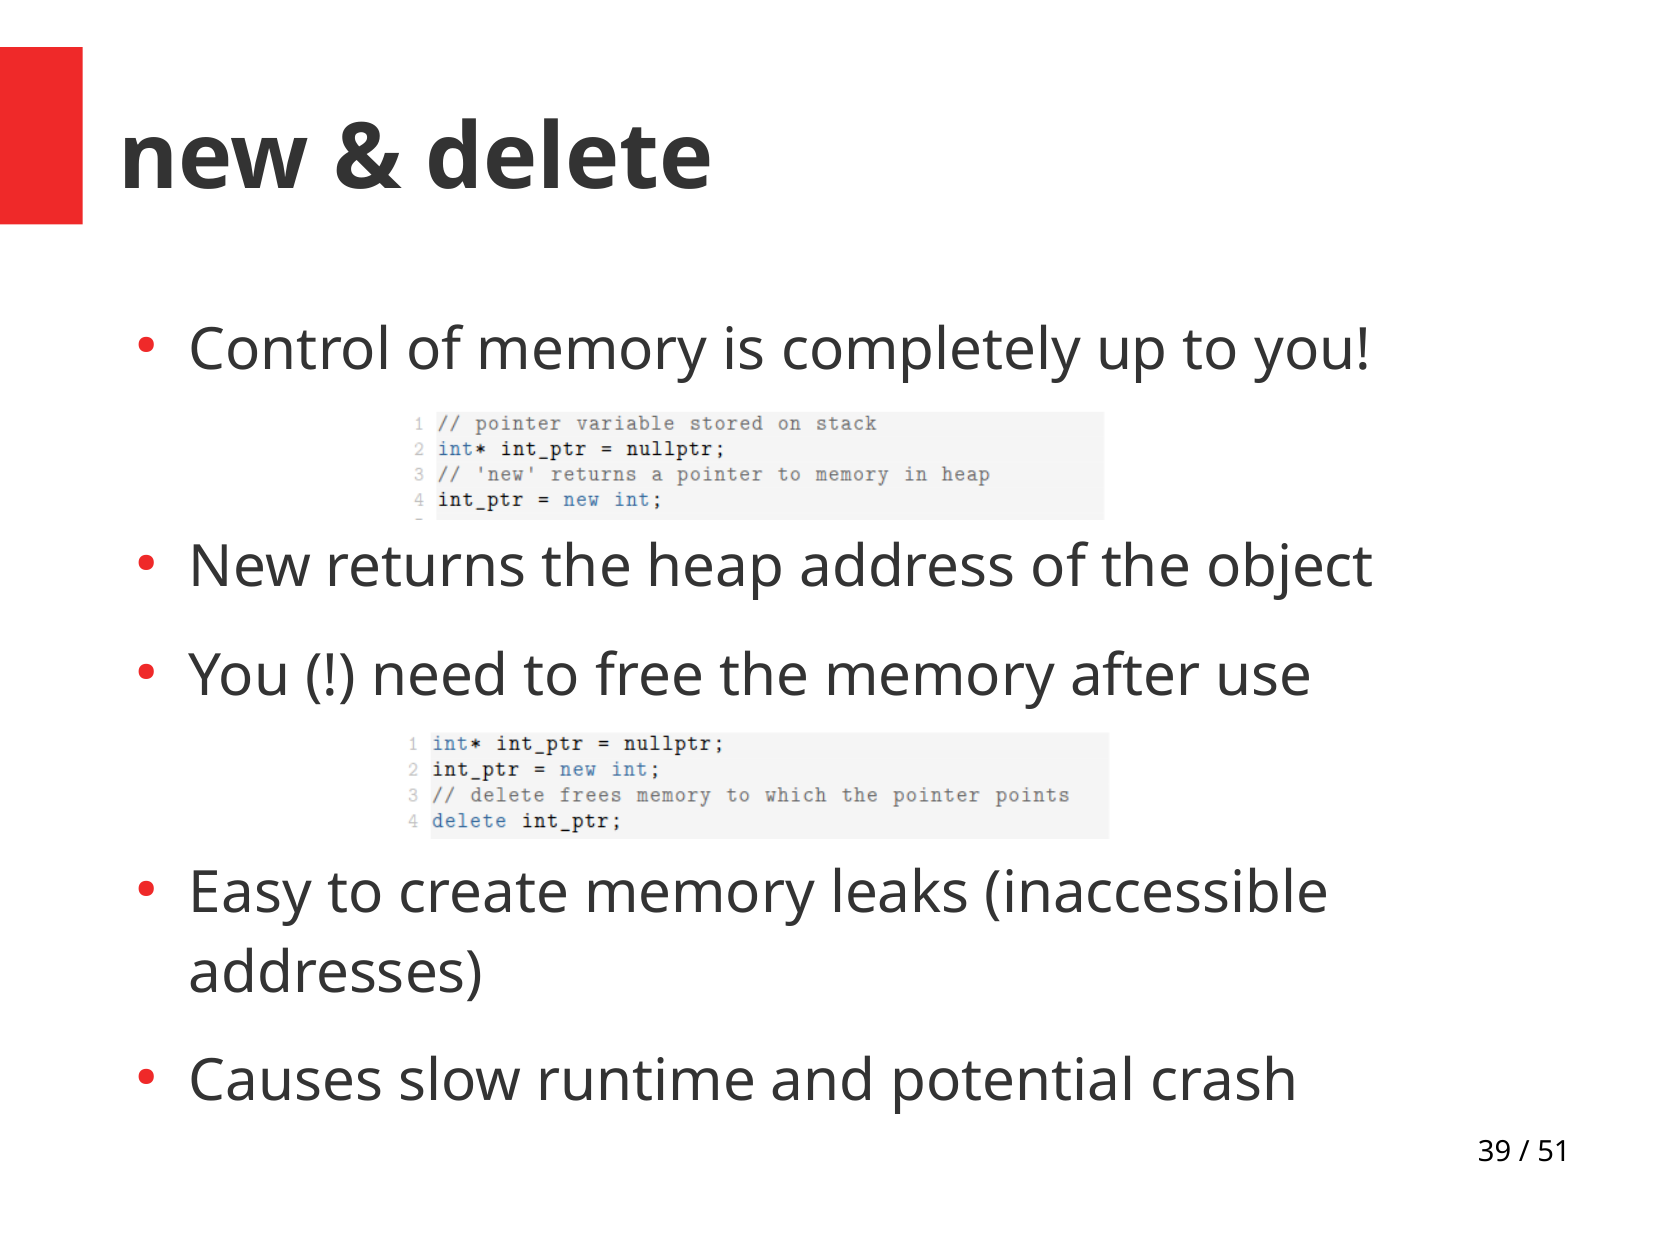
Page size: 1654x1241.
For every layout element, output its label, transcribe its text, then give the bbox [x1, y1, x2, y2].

title new & delete [118, 49, 1571, 257]
picture [404, 732, 1111, 839]
list Control of memory is completely up to you! New returns the heap address of the object You (!) need to free the memory after use Easy to create memory leaks (inaccessible addresses) Causes slow runtime and potential crash [118, 307, 1536, 1027]
picture [410, 407, 1111, 520]
